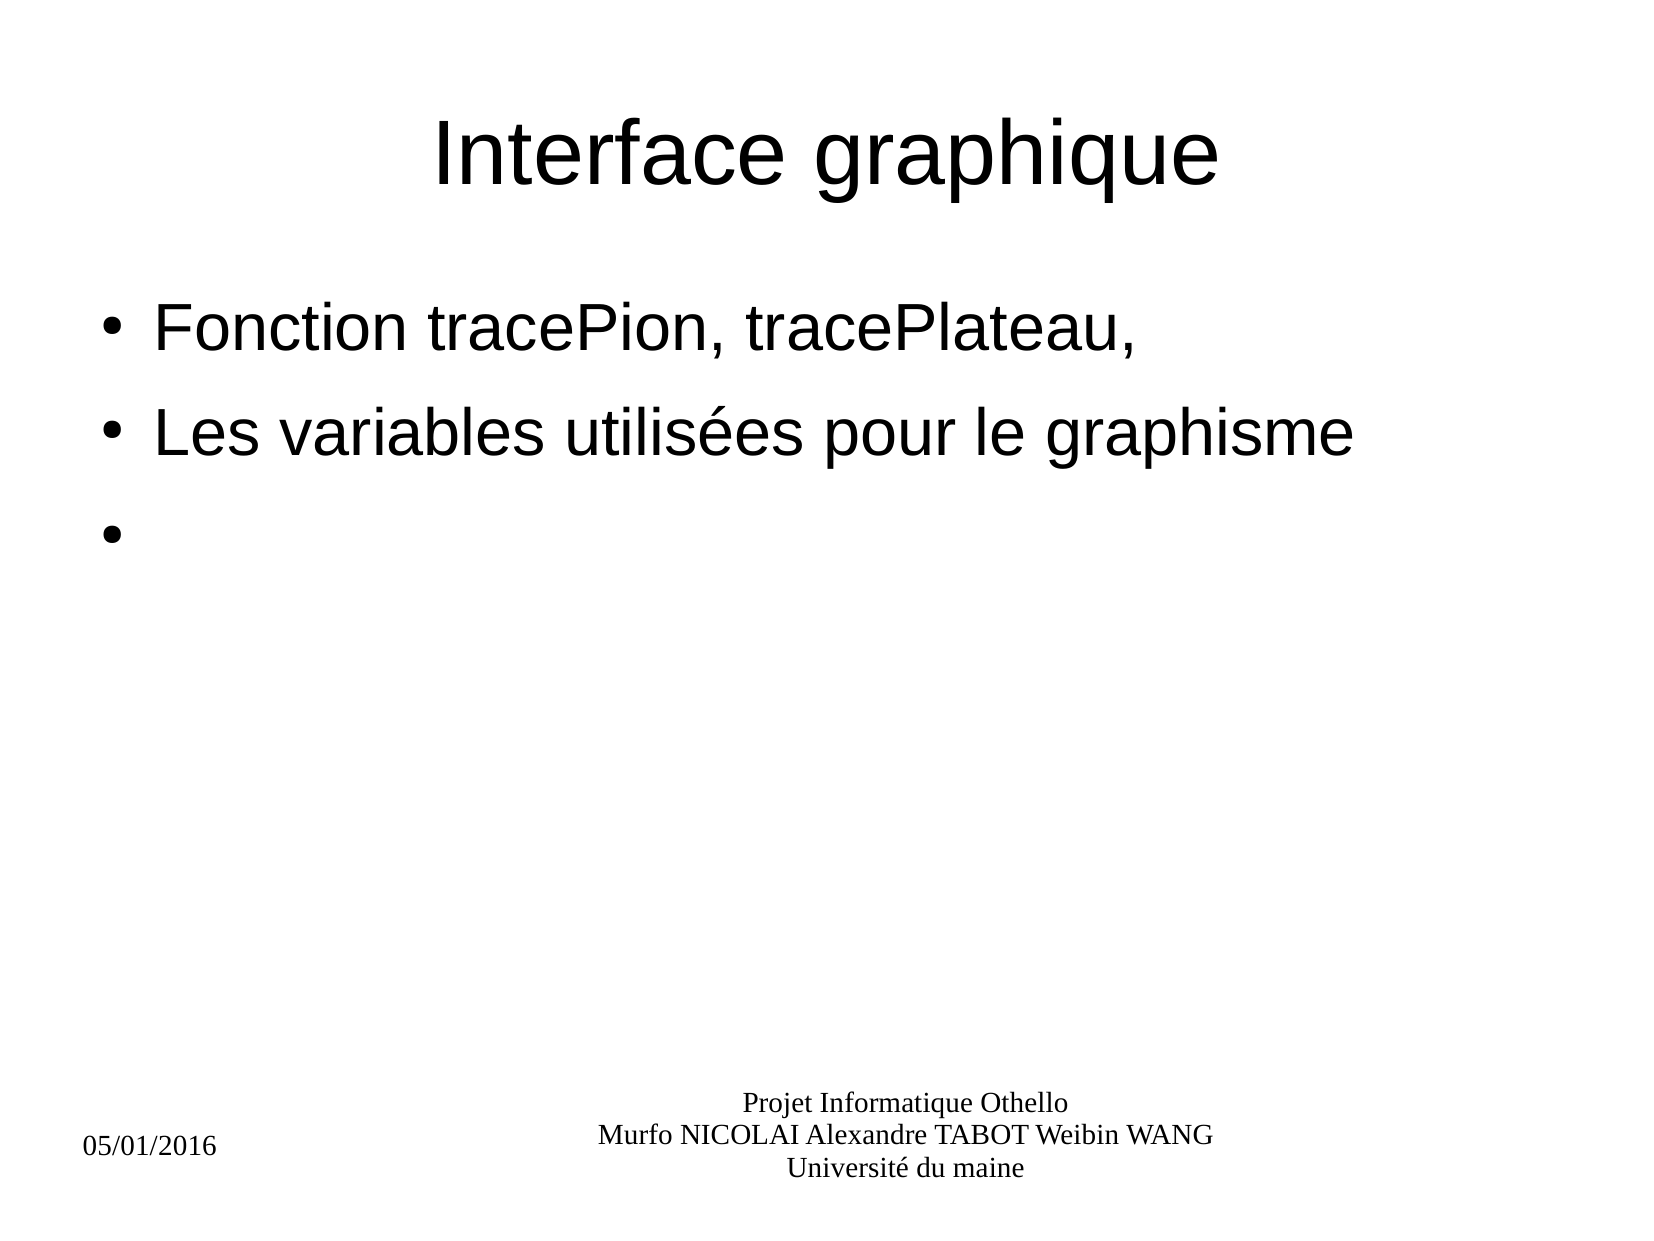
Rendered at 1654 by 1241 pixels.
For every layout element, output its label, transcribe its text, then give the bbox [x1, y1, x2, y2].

title Interface graphique [82, 49, 1571, 257]
list Fonction tracePion, tracePlateau, Les variables utilisées pour le graphisme [82, 290, 1571, 1010]
